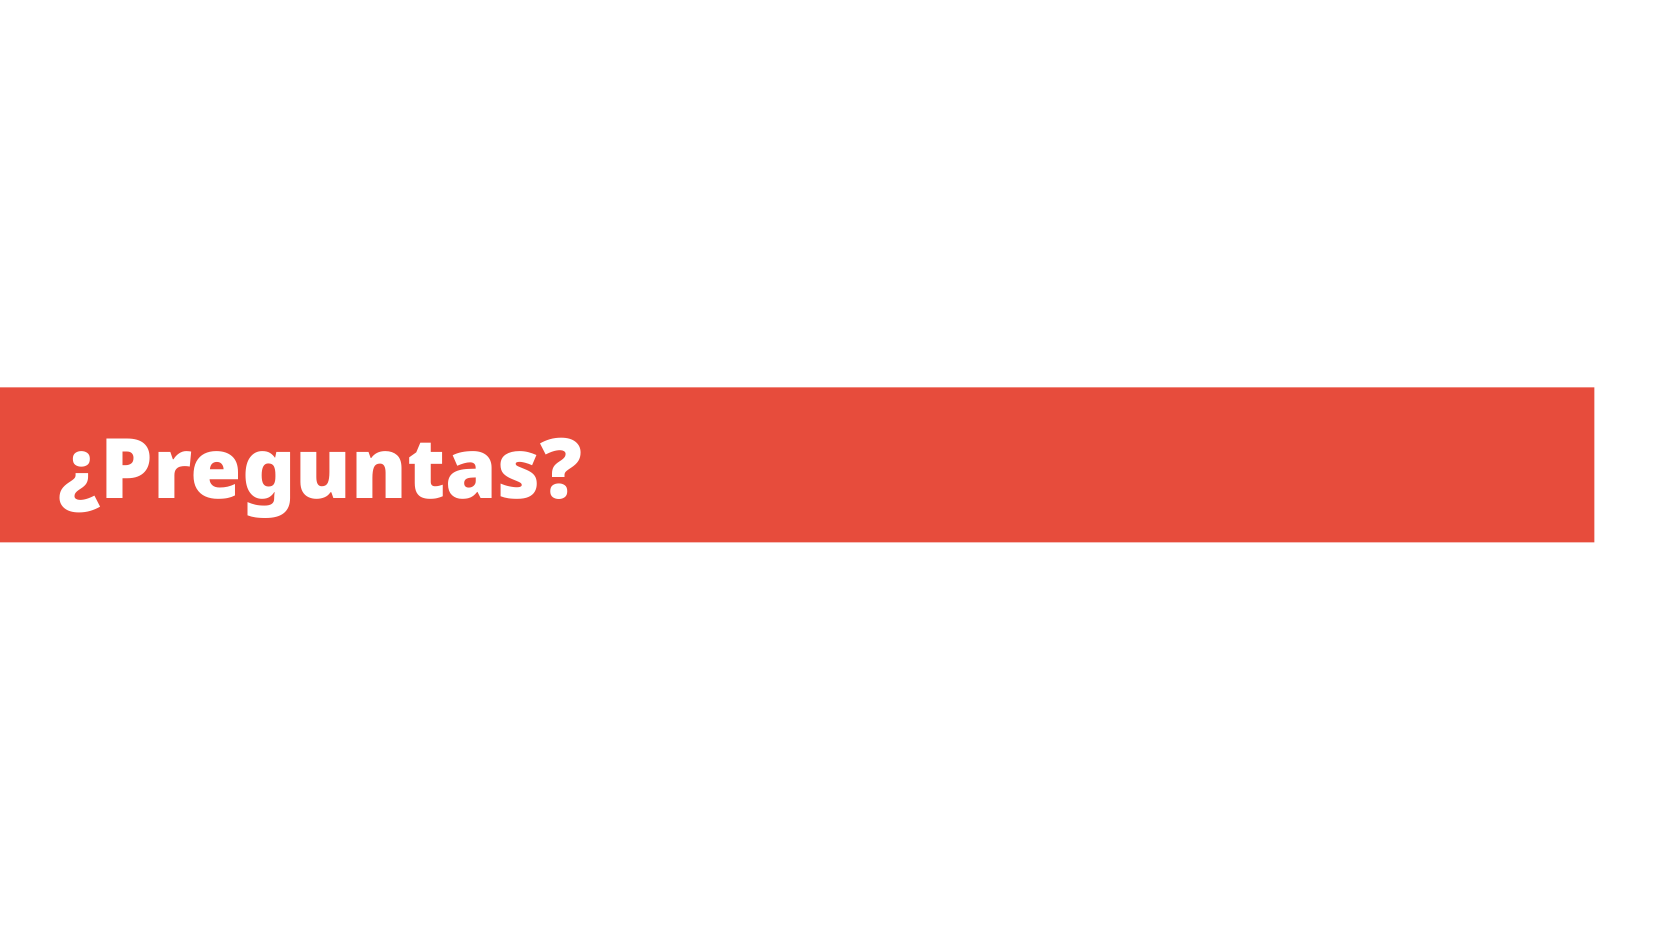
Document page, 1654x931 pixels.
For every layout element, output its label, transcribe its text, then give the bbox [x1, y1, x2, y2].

title ¿Preguntas? [59, 409, 1595, 521]
